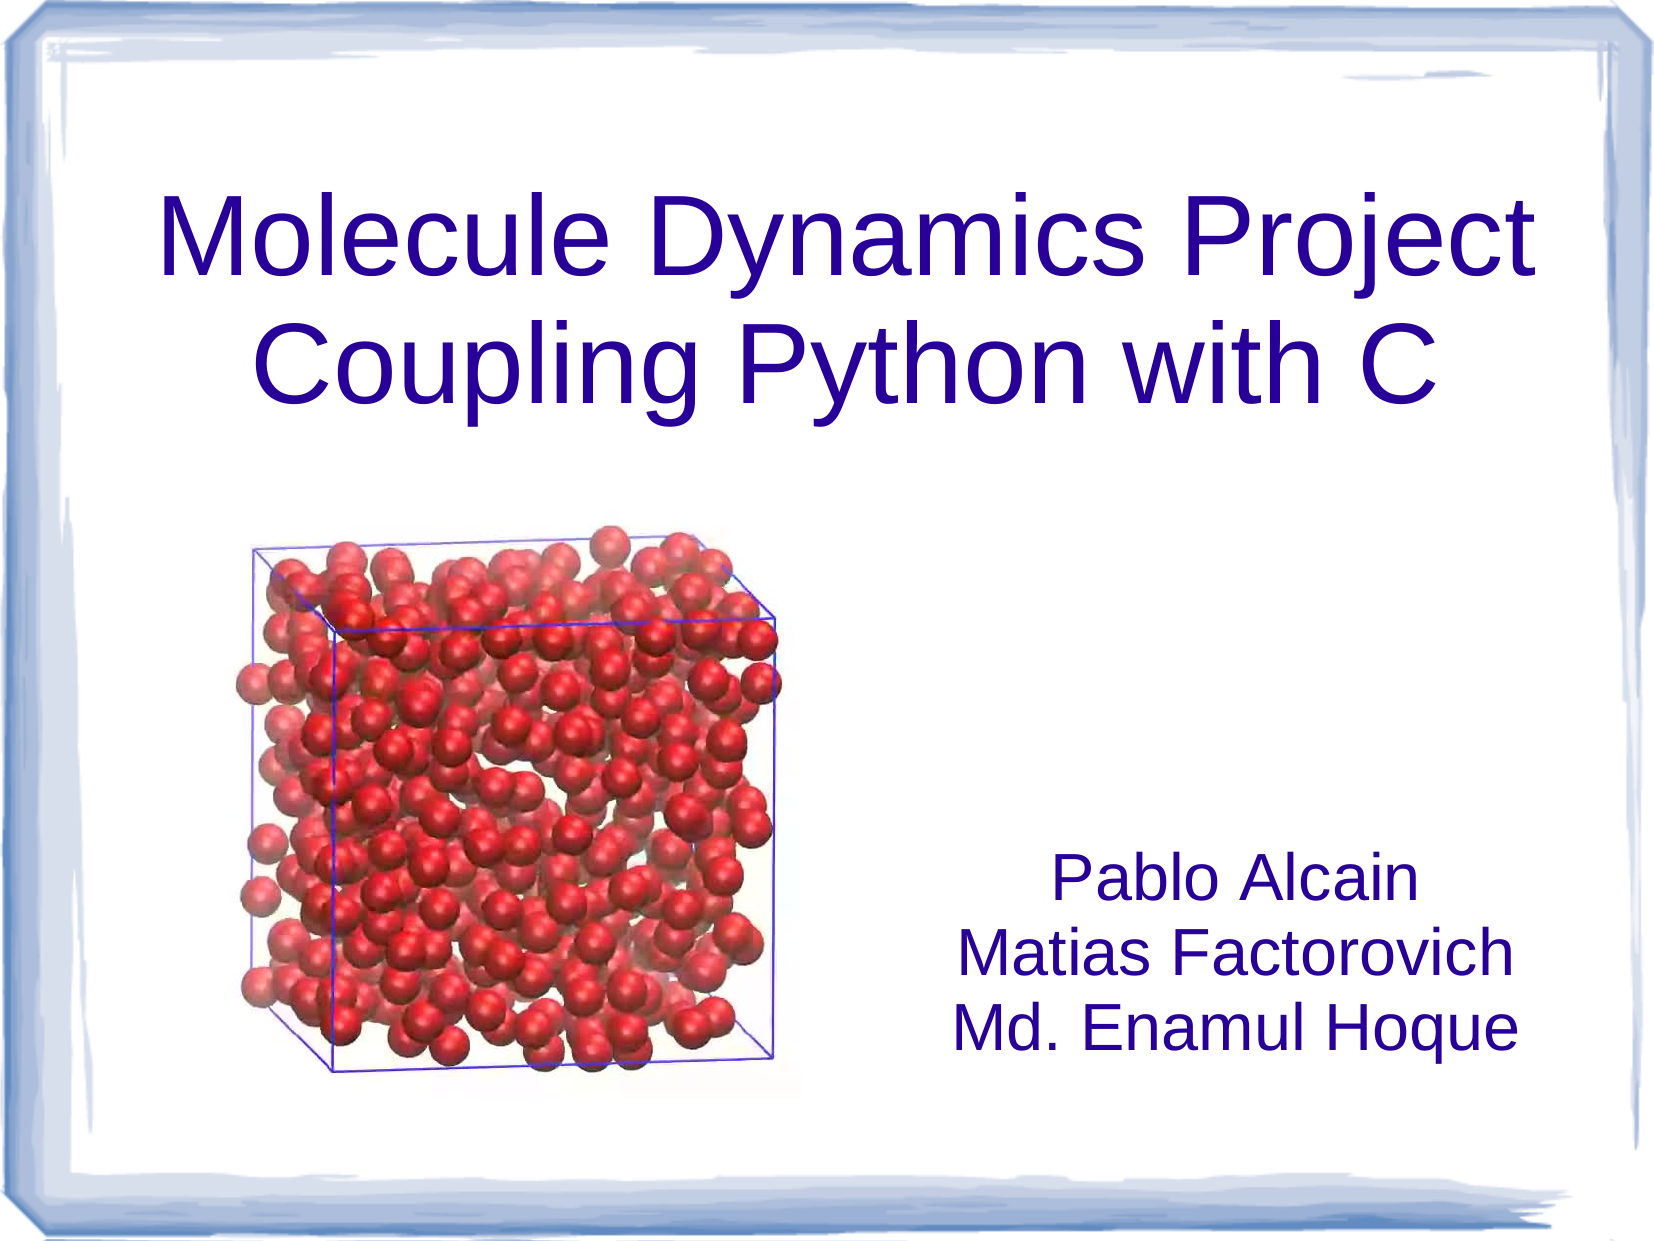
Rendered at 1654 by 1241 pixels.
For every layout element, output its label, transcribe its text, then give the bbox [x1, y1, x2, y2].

title Molecule Dynamics Project Coupling Python with C [101, 105, 1591, 496]
picture [0, 0, 1654, 1241]
title Pablo Alcain Matias Factorovich Md. Enamul Hoque [896, 810, 1576, 1096]
